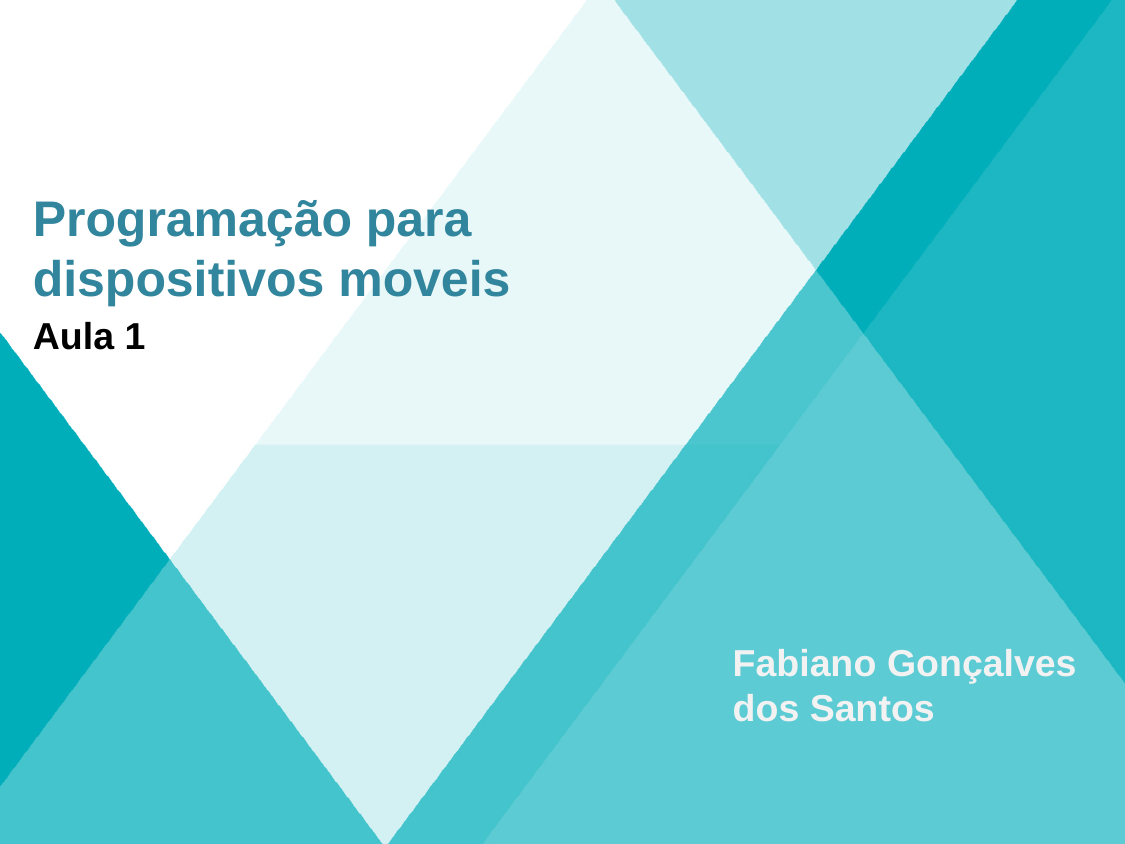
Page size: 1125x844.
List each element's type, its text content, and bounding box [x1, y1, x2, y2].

text_box Aula 1 [18, 304, 161, 351]
picture [0, 0, 1125, 844]
text_box Programação para dispositivos moveis [18, 179, 671, 257]
text_box Fabiano Gonçalves dos Santos [717, 631, 1117, 692]
